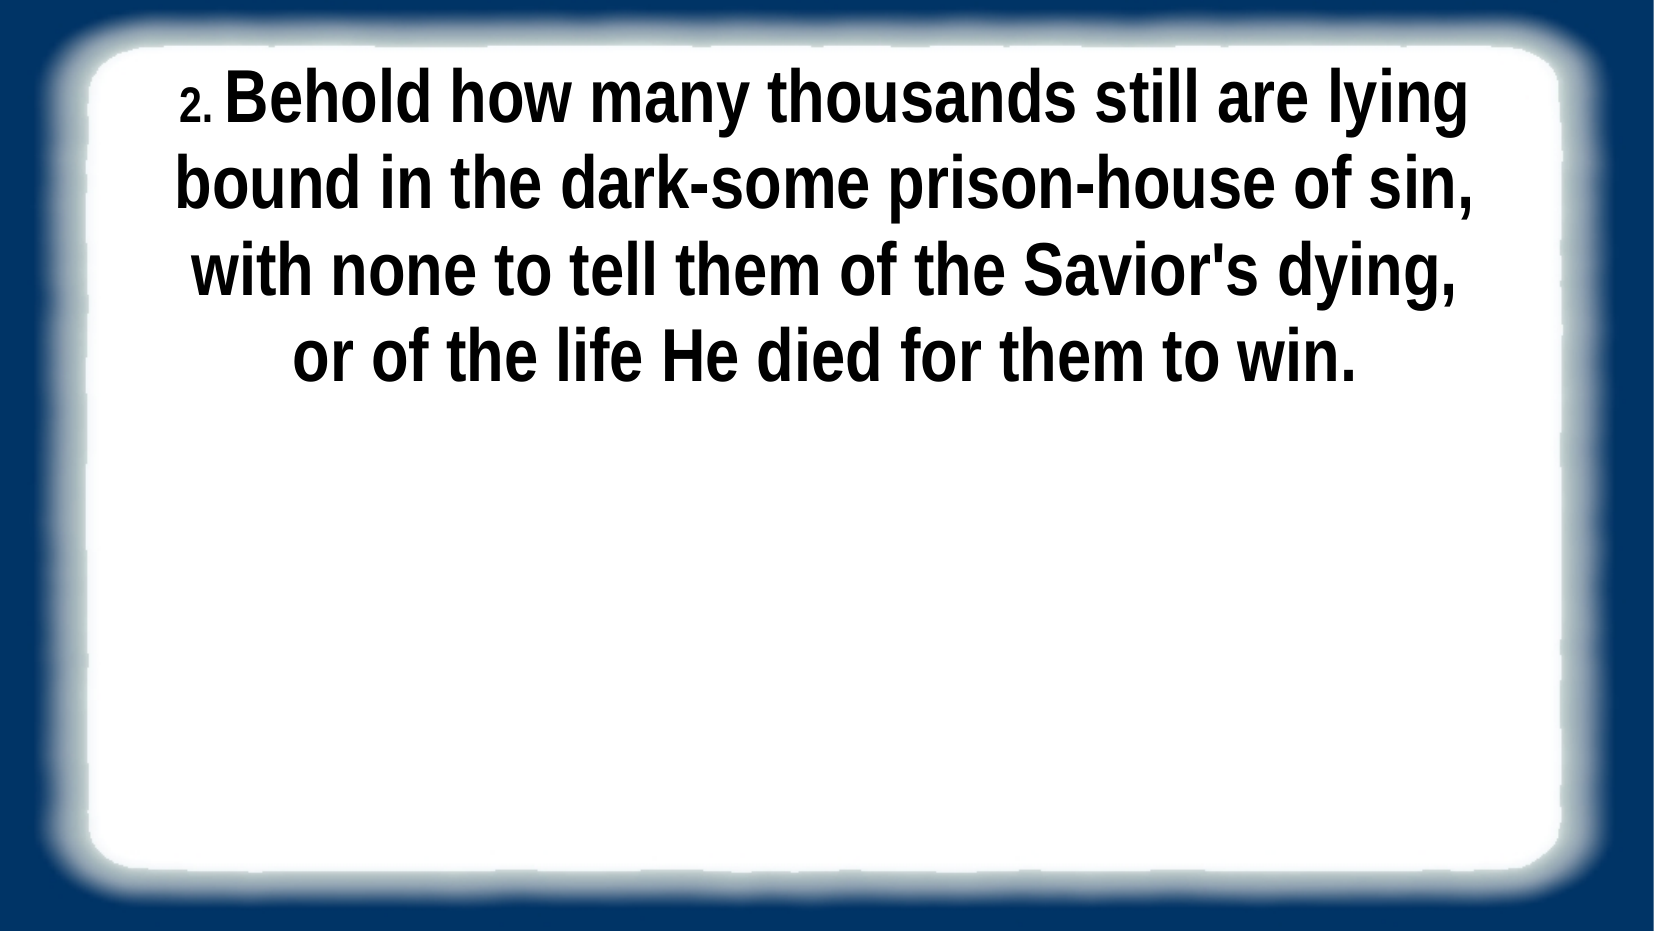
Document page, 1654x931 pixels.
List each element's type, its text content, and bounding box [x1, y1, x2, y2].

text_box 2. Behold how many thousands still are lying bound in the dark-some prison-house of sin, with none to tell them of the Savior's dying, or of the life He died for them to win. [105, 45, 1546, 405]
picture [0, 0, 1654, 931]
